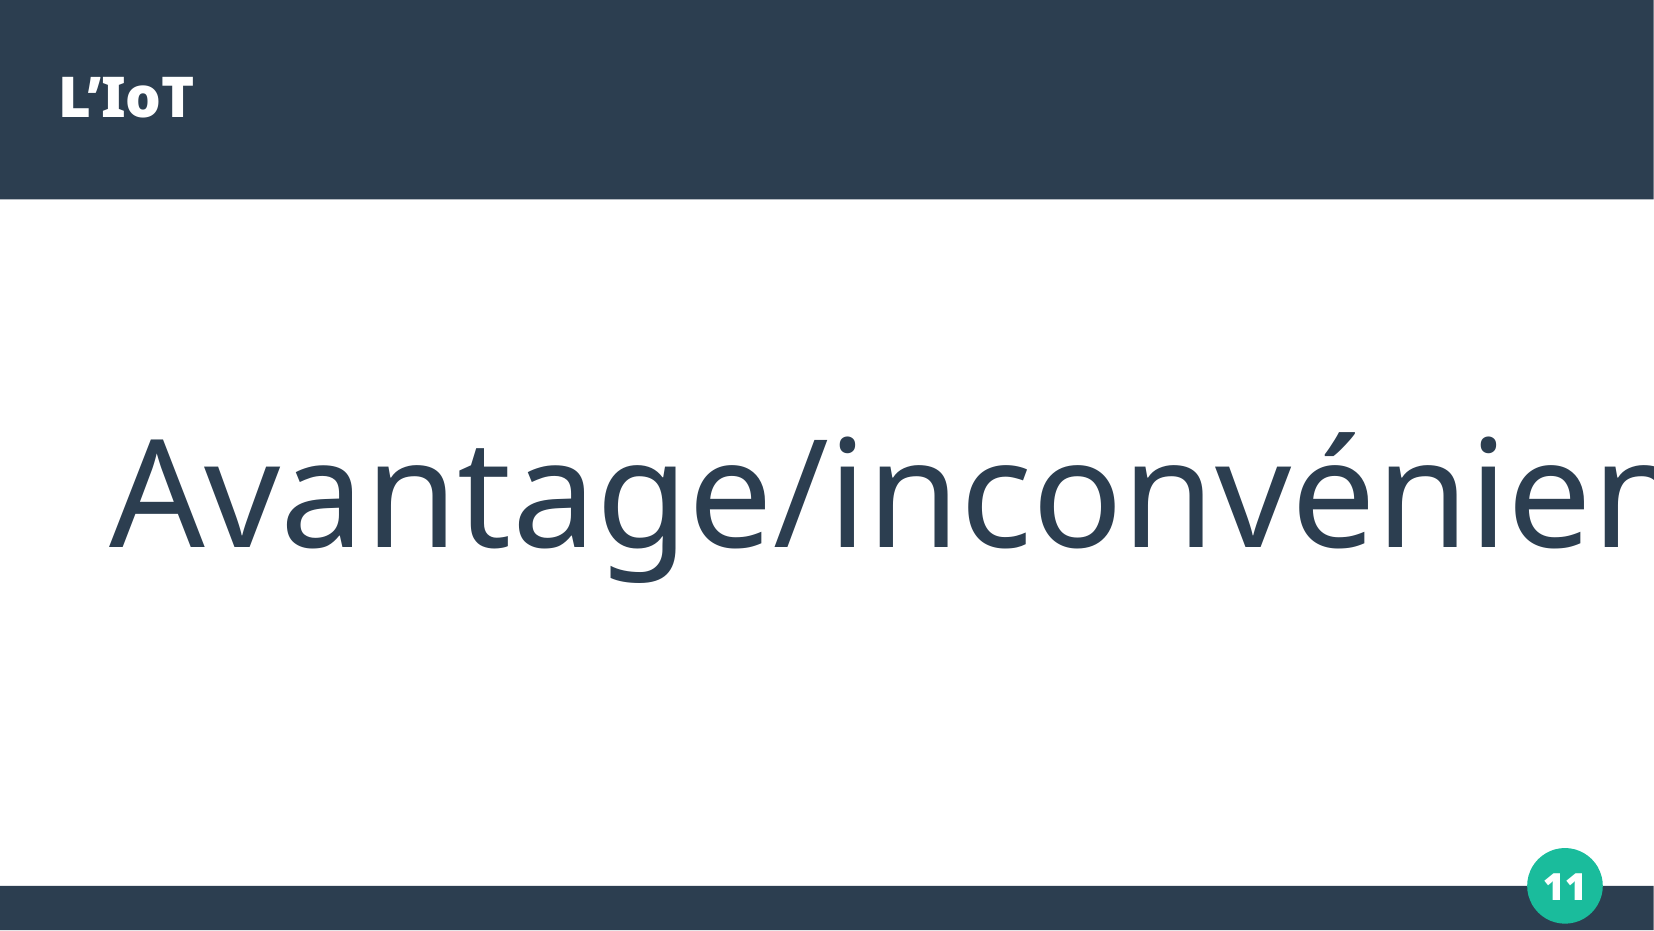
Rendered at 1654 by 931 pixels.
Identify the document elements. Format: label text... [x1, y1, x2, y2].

text_box Avantage/inconvénient [94, 387, 1575, 591]
title L’IoT [59, 37, 1595, 155]
